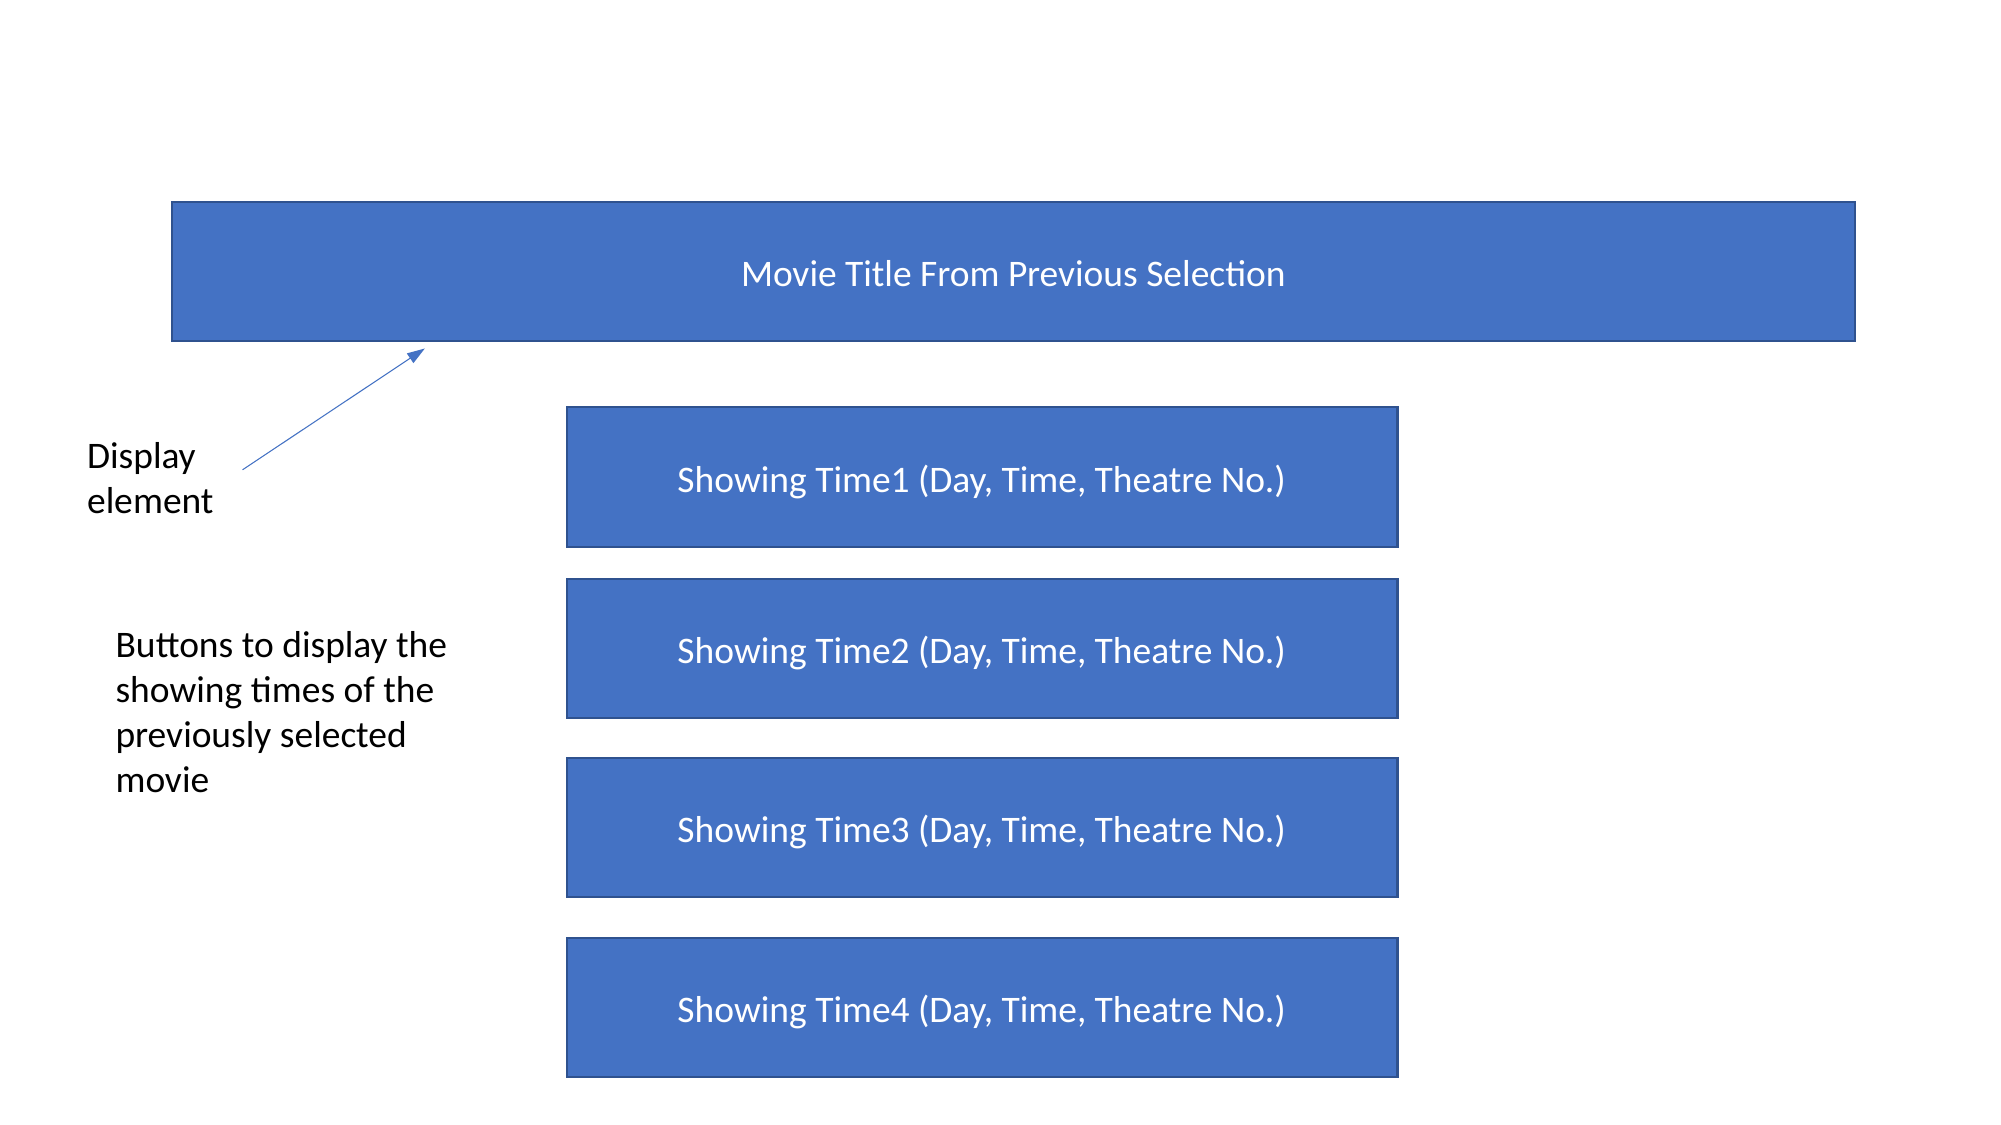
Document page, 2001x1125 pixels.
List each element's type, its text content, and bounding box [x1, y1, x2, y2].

text_box Showing Time3 (Day, Time, Theatre No.) [567, 758, 1397, 897]
text_box Buttons to display the showing times of the previously selected movie [100, 612, 506, 810]
text_box Movie Title From Previous Selection [172, 202, 1855, 341]
text_box Showing Time1 (Day, Time, Theatre No.) [567, 407, 1397, 547]
text_box Showing Time4 (Day, Time, Theatre No.) [567, 938, 1397, 1077]
text_box Display element [71, 423, 320, 530]
text_box Showing Time2 (Day, Time, Theatre No.) [567, 579, 1397, 718]
